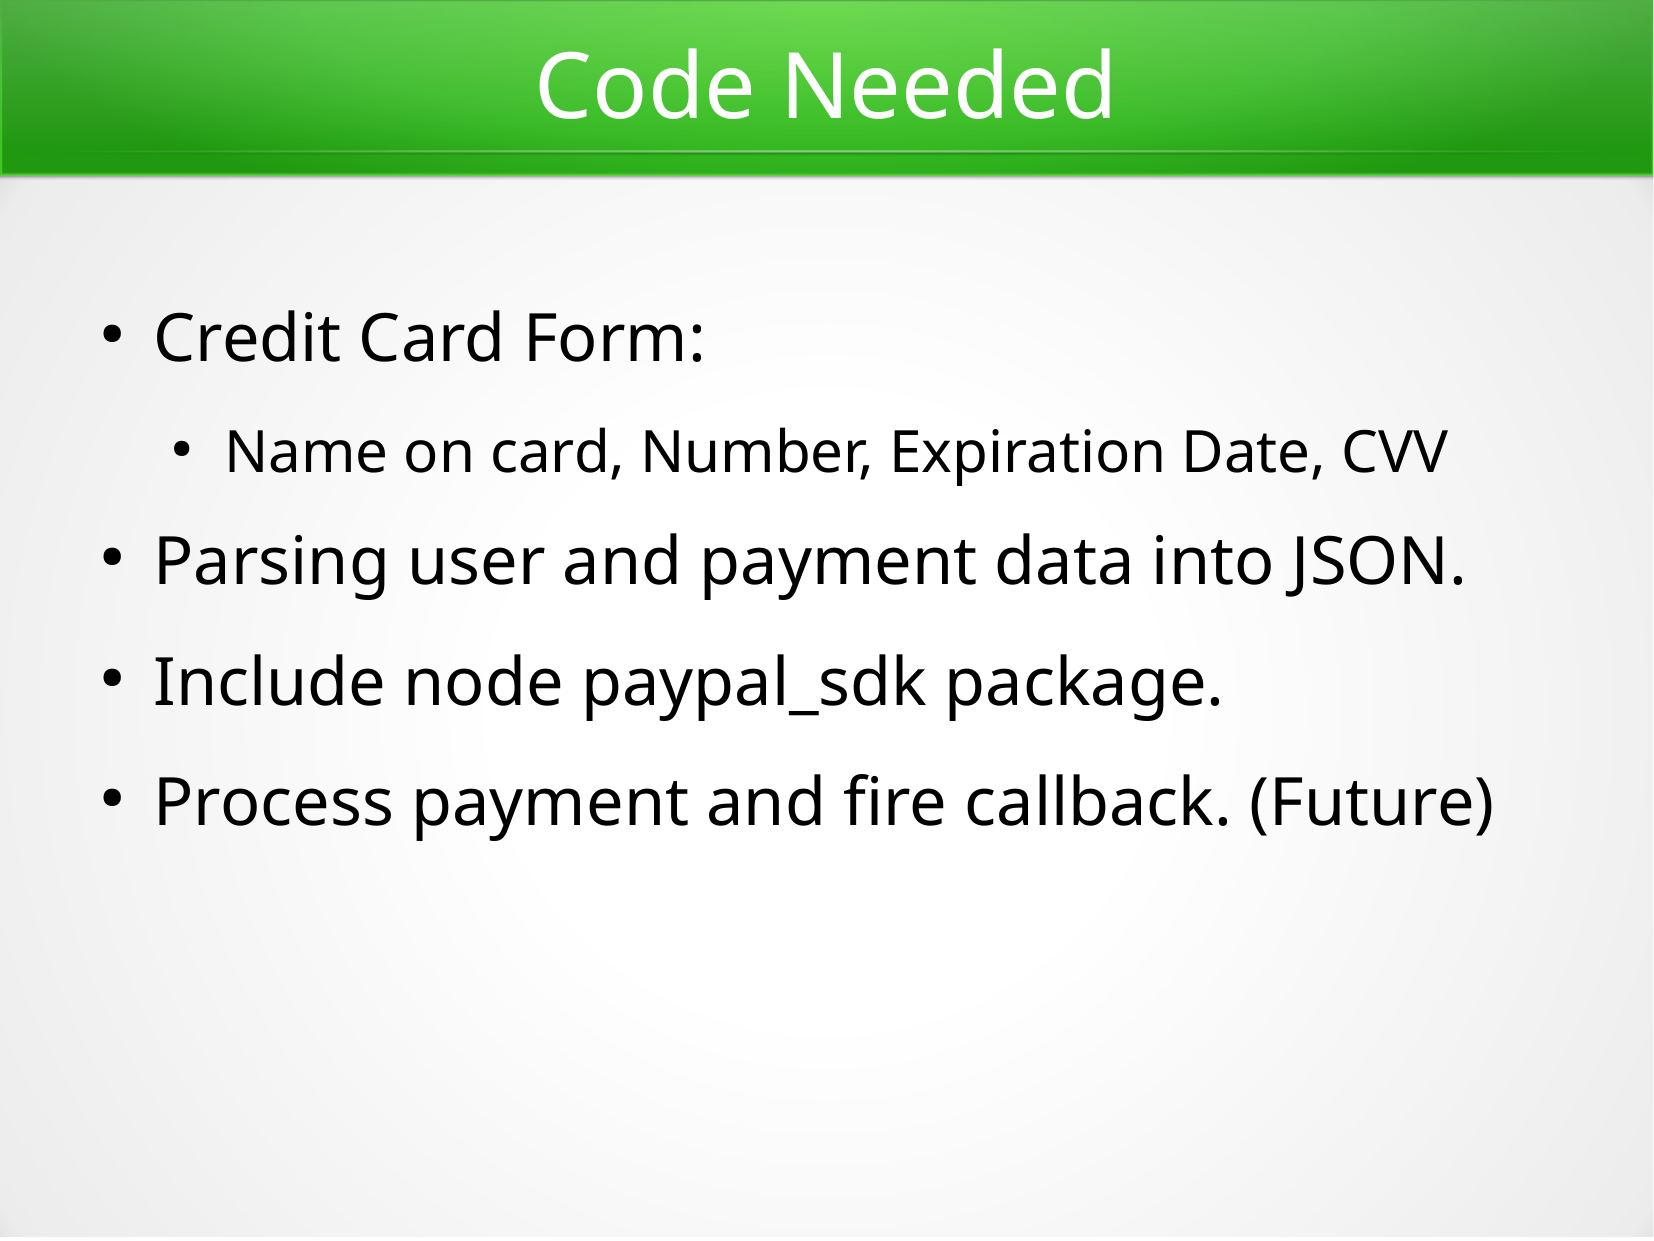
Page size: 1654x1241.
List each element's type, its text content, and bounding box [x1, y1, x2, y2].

title Code Needed [82, 11, 1571, 154]
picture [0, 0, 1654, 1237]
list Credit Card Form: Name on card, Number, Expiration Date, CVV Parsing user and payment data into JSON. Include node paypal_sdk package. Process payment and fire callback. (Future) [82, 290, 1571, 1010]
